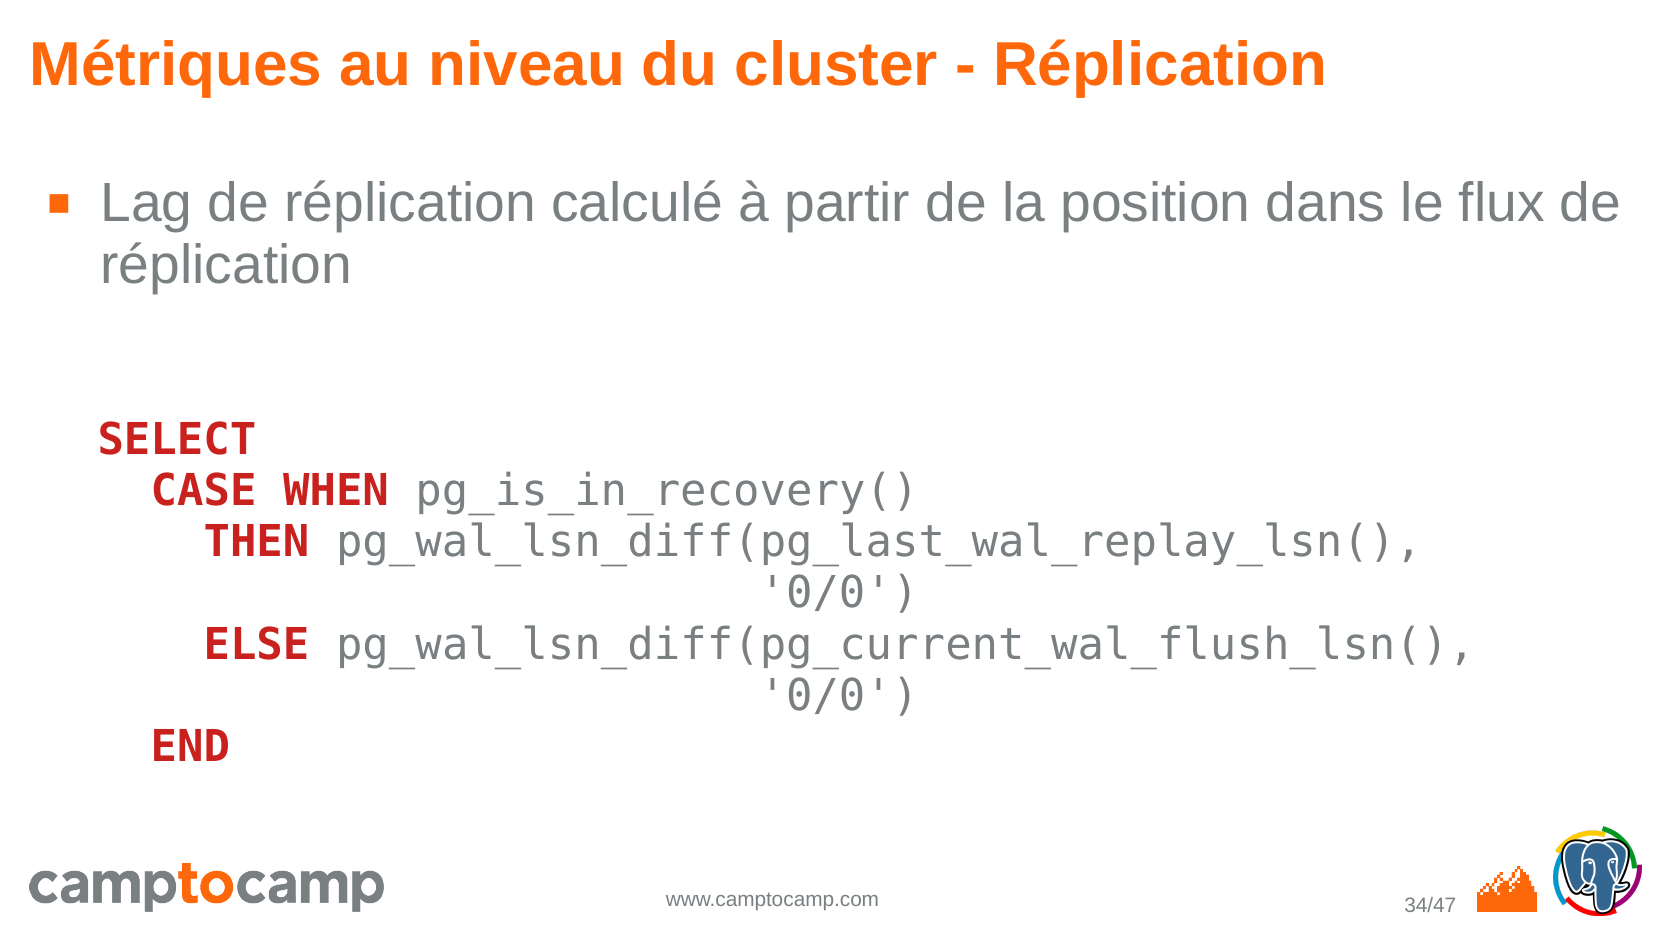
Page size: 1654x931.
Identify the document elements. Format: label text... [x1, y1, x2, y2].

picture [29, 863, 384, 912]
picture [1477, 866, 1537, 912]
list SELECT CASE WHEN pg_is_in_recovery() THEN pg_wal_lsn_diff(pg_last_wal_replay_lsn(), '0/0') ELSE pg_wal_lsn_diff(pg_current_wal_flush_lsn(), '0/0') END [29, 413, 1506, 857]
title Métriques au niveau du cluster - Réplication [29, 29, 1625, 156]
picture [1553, 826, 1642, 916]
list Lag de réplication calculé à partir de la position dans le flux de réplication [29, 171, 1625, 827]
